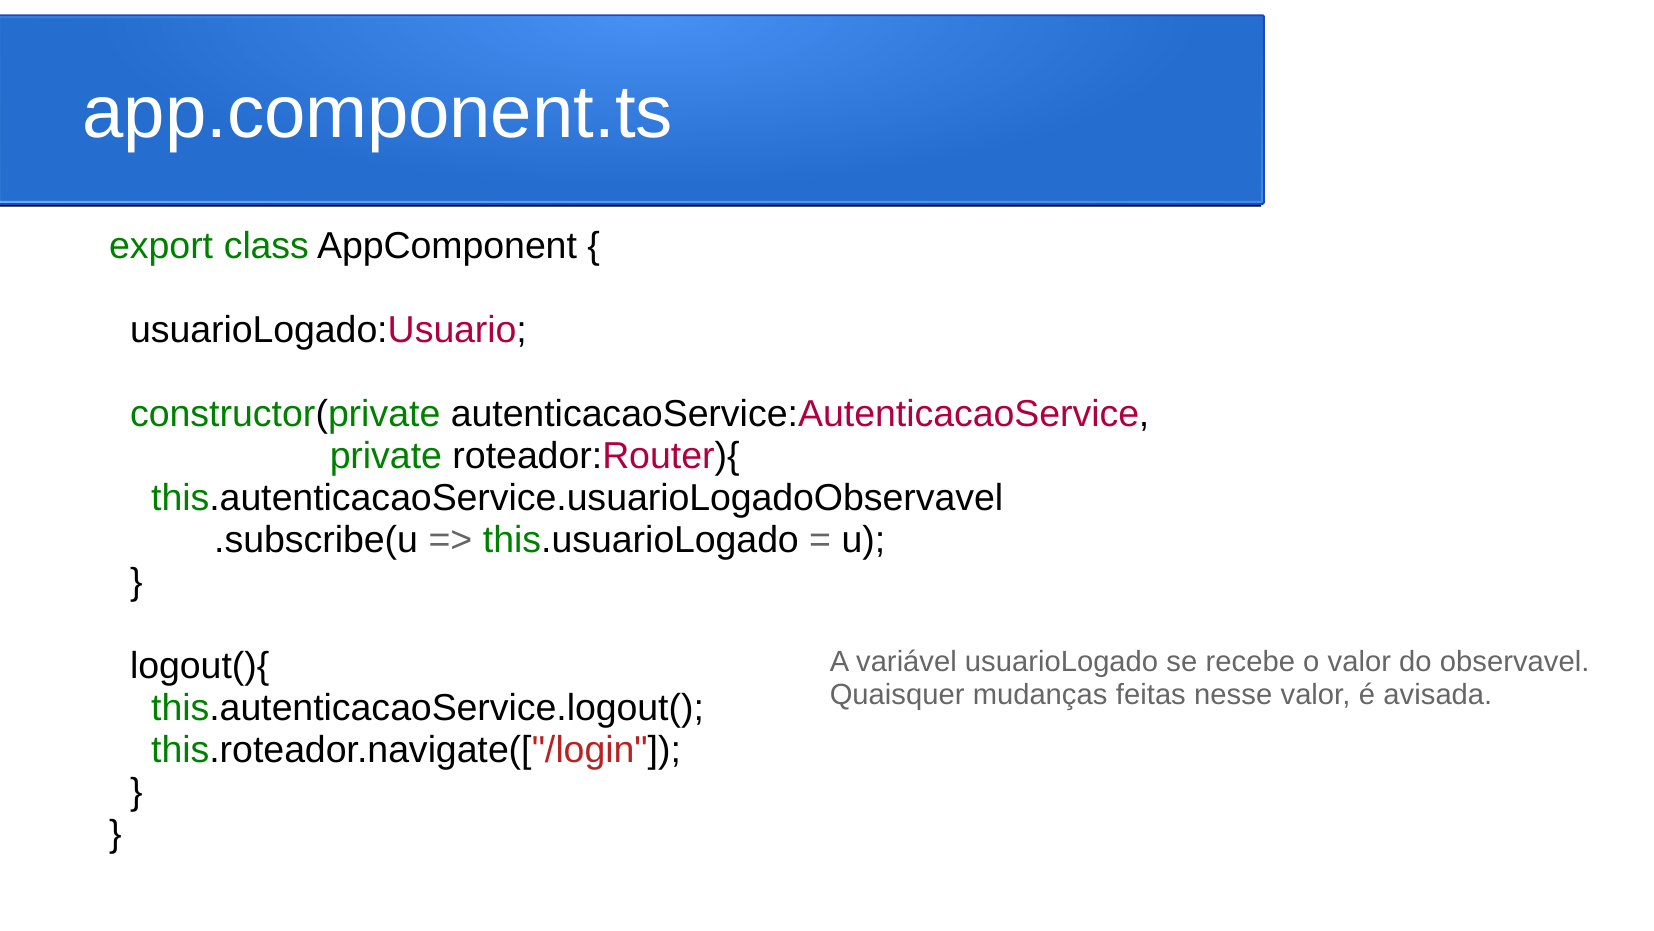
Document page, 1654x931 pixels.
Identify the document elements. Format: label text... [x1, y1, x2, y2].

text_box export class AppComponent { usuarioLogado:Usuario; constructor(private autenticacaoService:AutenticacaoService, private roteador:Router){ this.autenticacaoService.usuarioLogadoObservavel .subscribe(u => this.usuarioLogado = u); } logout(){ this.autenticacaoService.logout(); this.roteador.navigate(["/login"]); } } [94, 217, 1335, 863]
text_box A variável usuarioLogado se recebe o valor do observavel. Quaisquer mudanças feitas nesse valor, é avisada. [814, 637, 1606, 719]
title app.component.ts [82, 35, 1235, 189]
